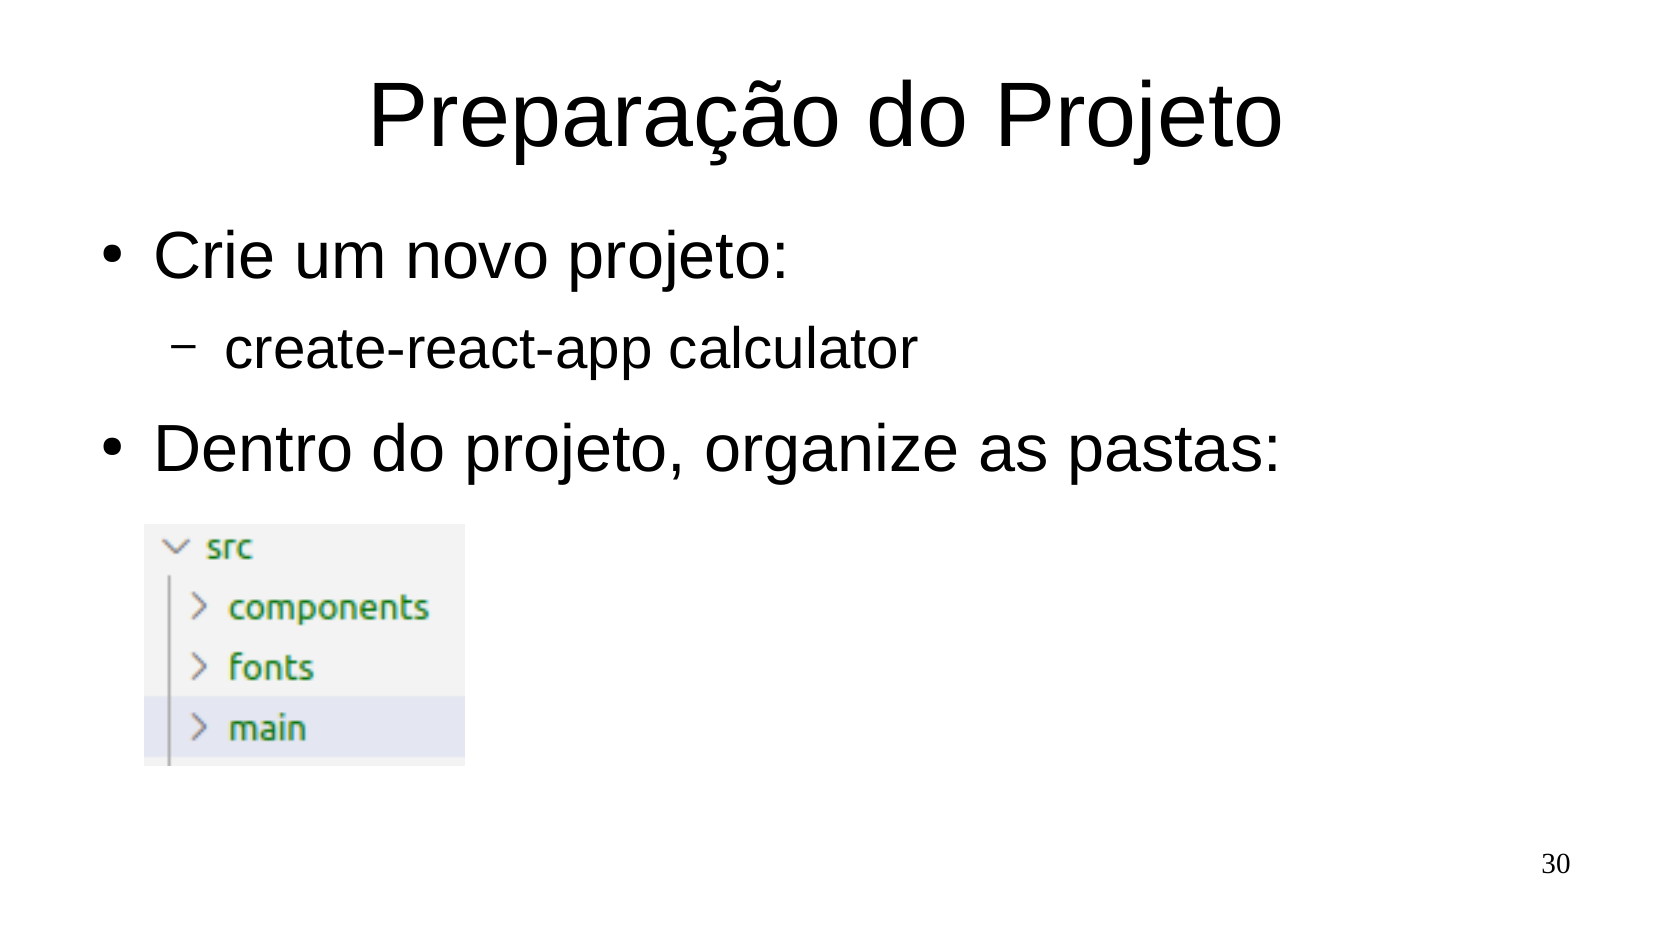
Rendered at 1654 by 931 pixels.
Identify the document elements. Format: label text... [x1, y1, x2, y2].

picture [144, 524, 465, 766]
list Crie um novo projeto: create-react-app calculator Dentro do projeto, organize as pastas: [82, 217, 1571, 758]
title Preparação do Projeto [82, 37, 1571, 193]
